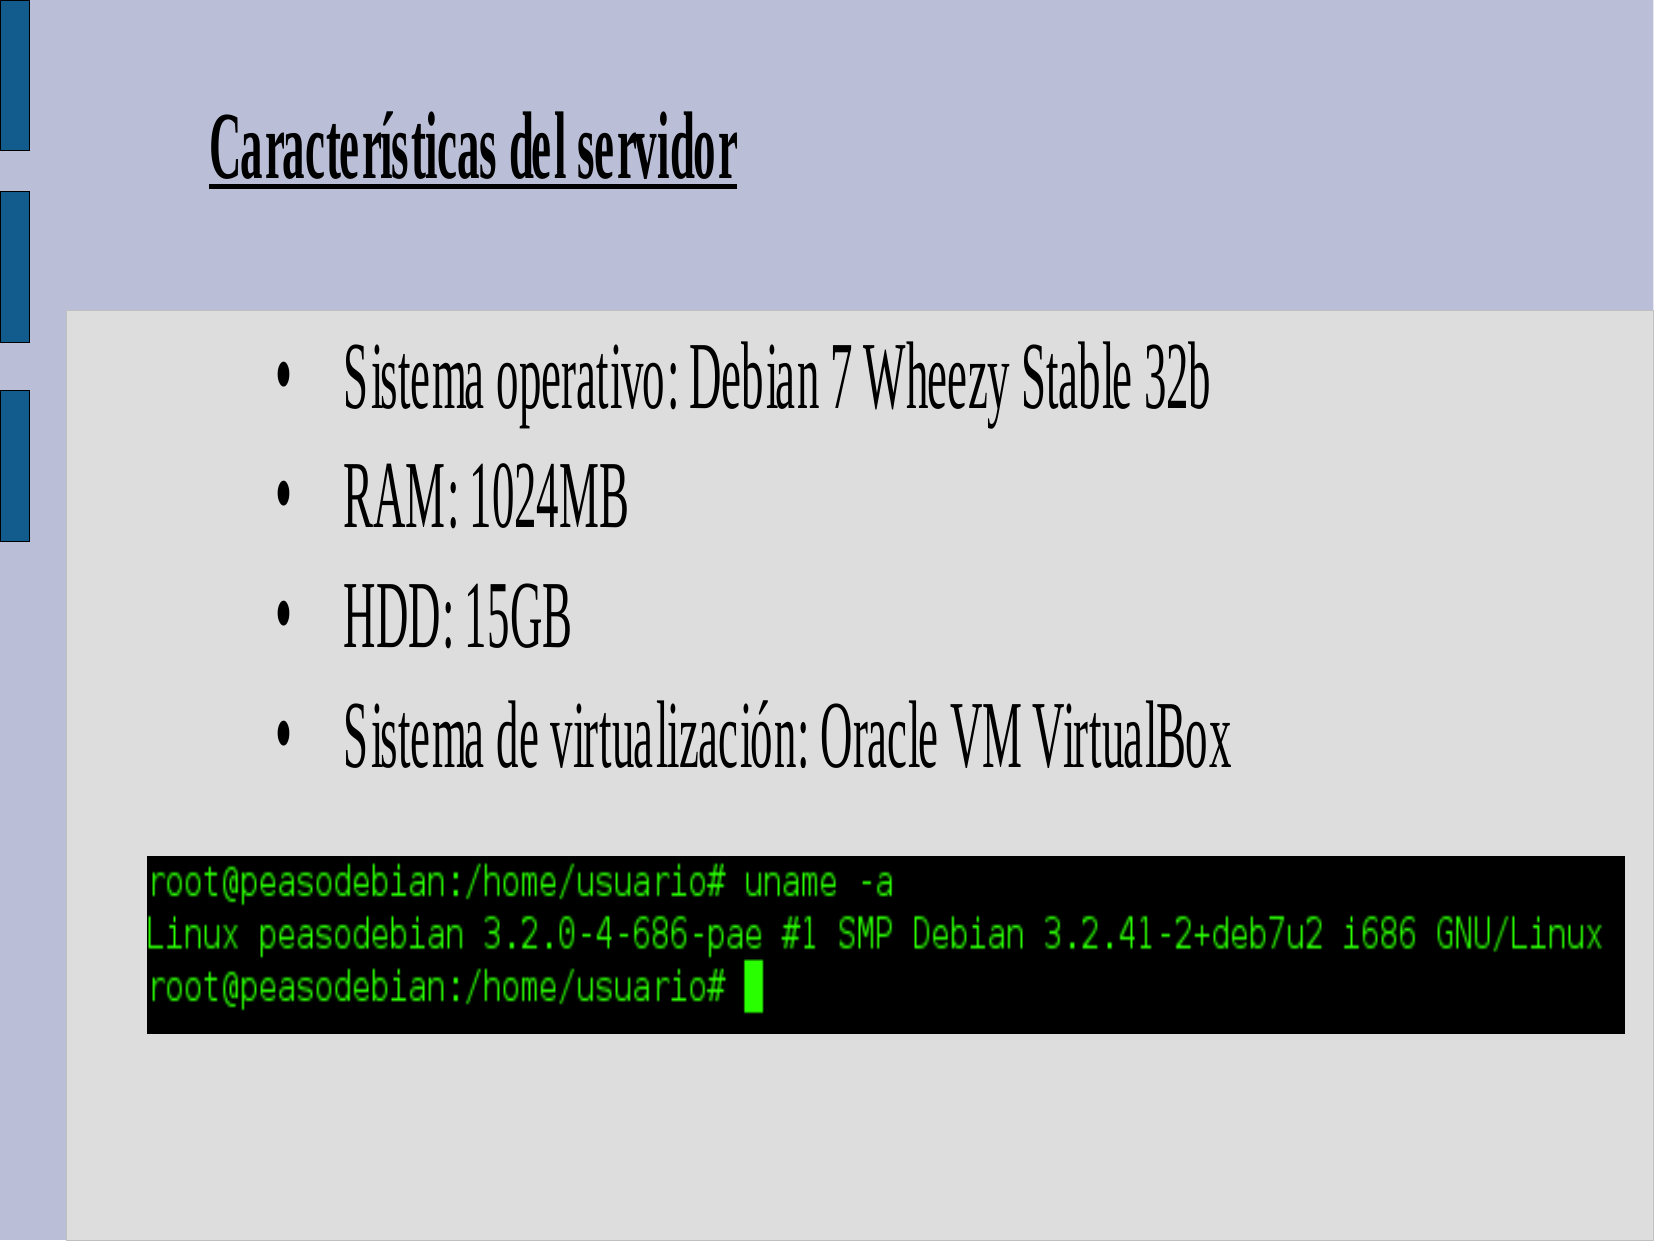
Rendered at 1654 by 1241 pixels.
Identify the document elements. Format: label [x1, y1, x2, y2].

chart [206, 88, 1654, 768]
picture [147, 856, 1625, 1034]
